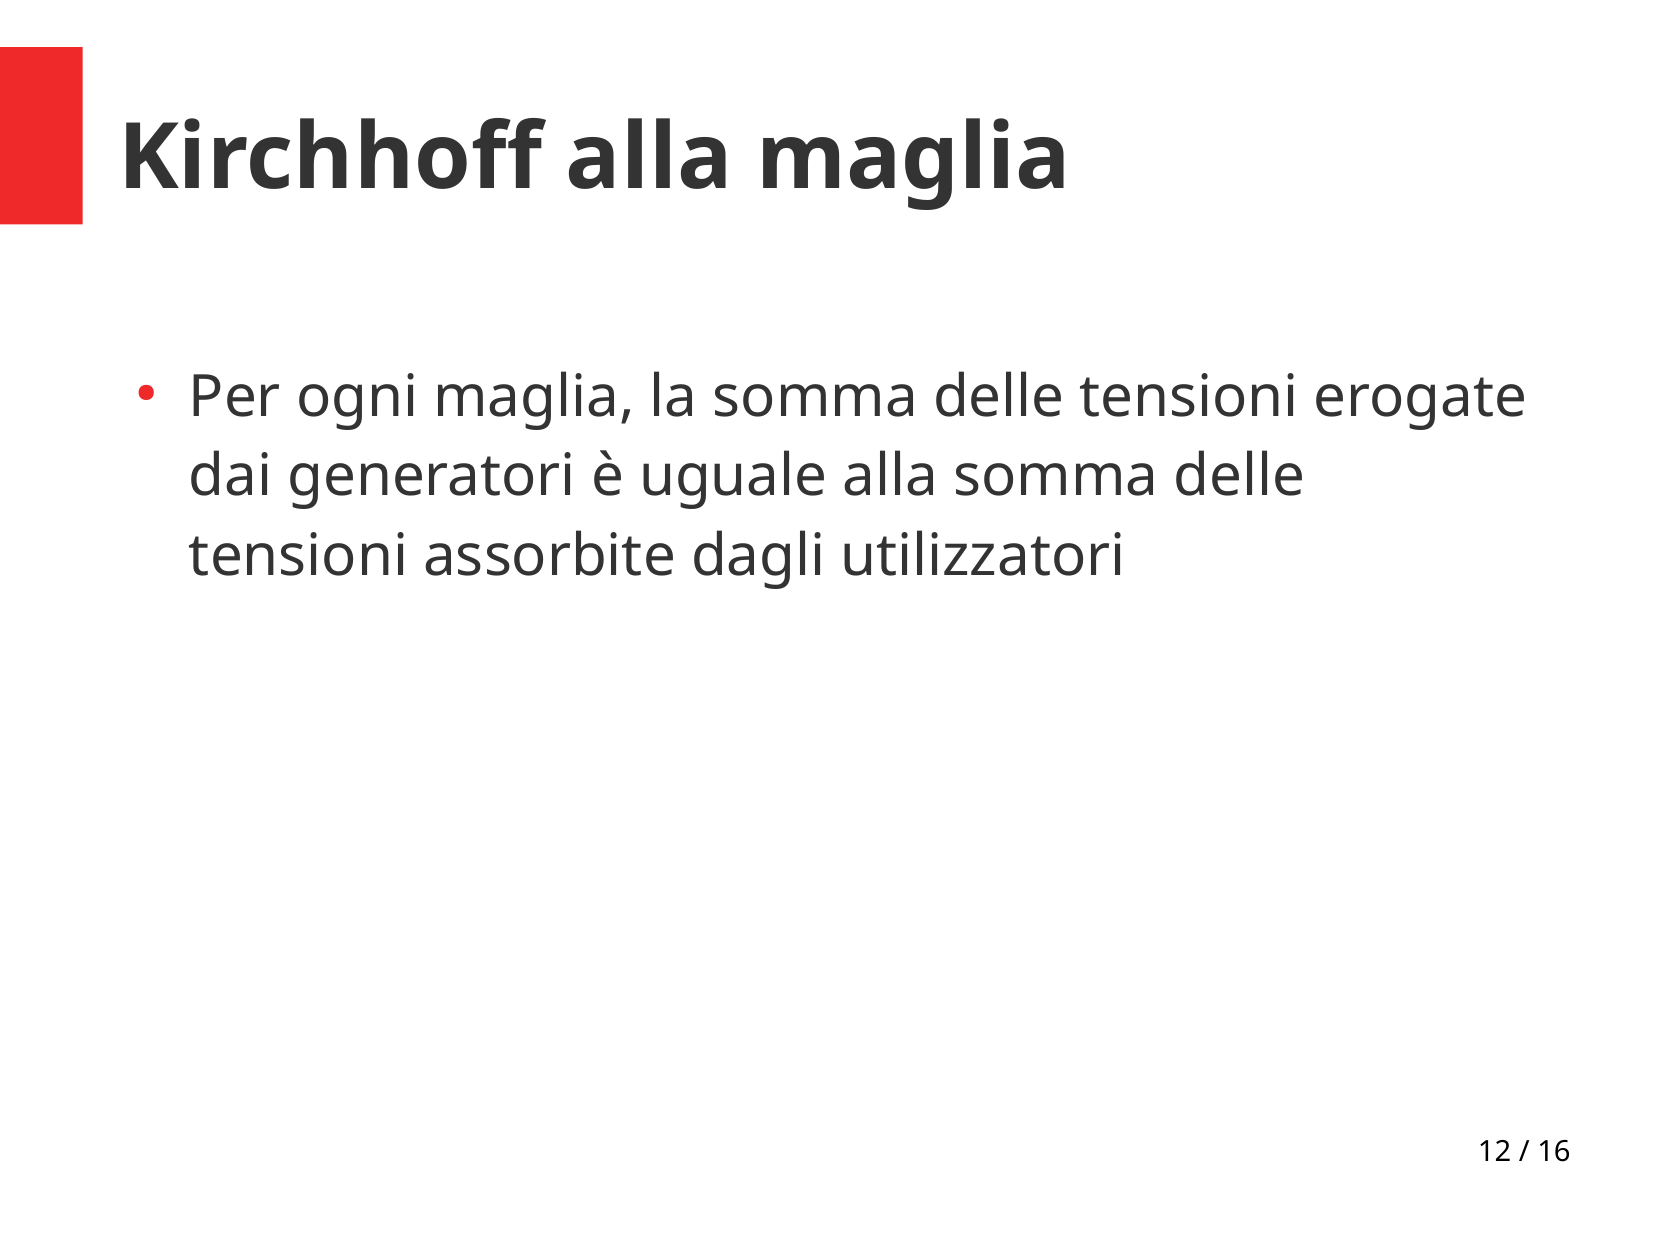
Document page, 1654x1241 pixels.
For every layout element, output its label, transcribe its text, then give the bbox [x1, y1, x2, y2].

list Per ogni maglia, la somma delle tensioni erogate dai generatori è uguale alla somma delle tensioni assorbite dagli utilizzatori [118, 354, 1536, 1074]
title Kirchhoff alla maglia [118, 49, 1571, 257]
